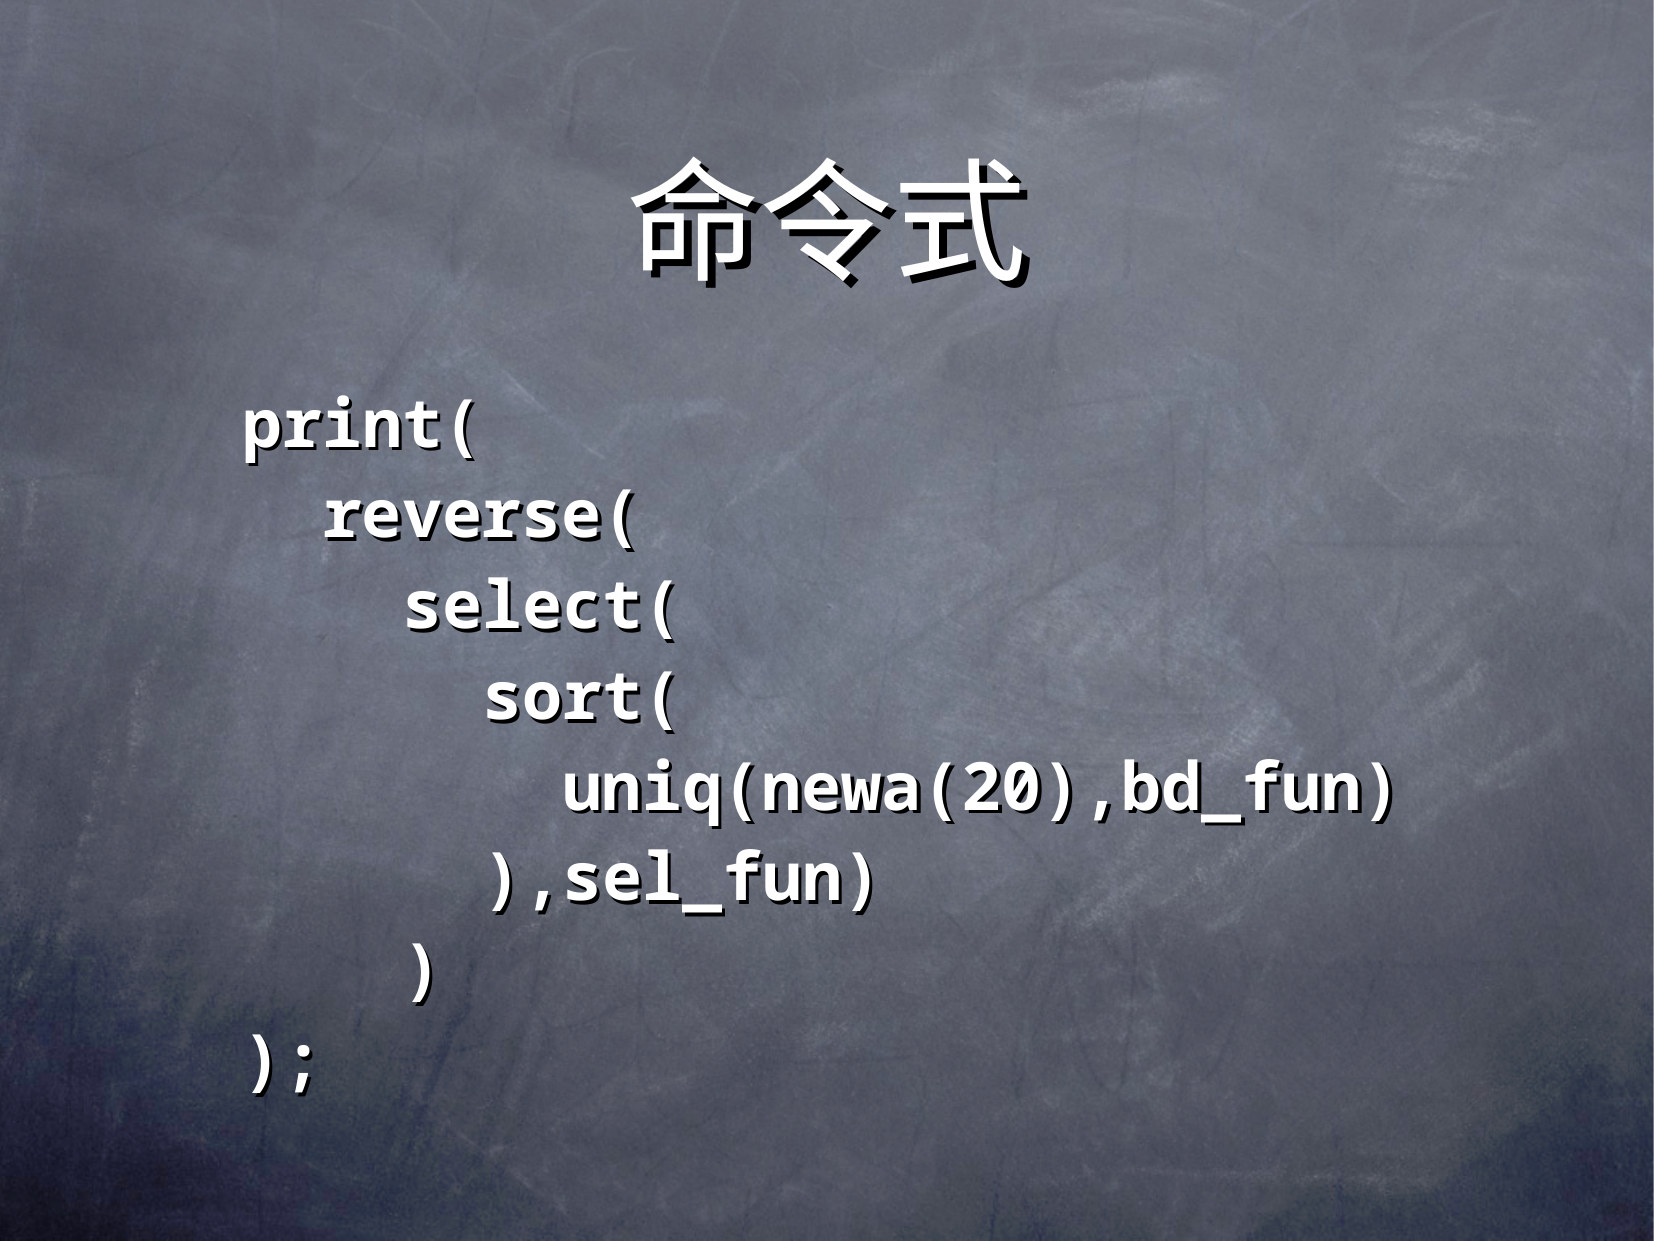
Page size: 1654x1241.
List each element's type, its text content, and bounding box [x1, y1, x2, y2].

picture [0, 0, 1654, 1241]
title 命令式 [82, 108, 1571, 316]
subtitle print( reverse( select( sort( uniq(newa(20),bd_fun) ),sel_fun) ) ); [242, 379, 1471, 1099]
